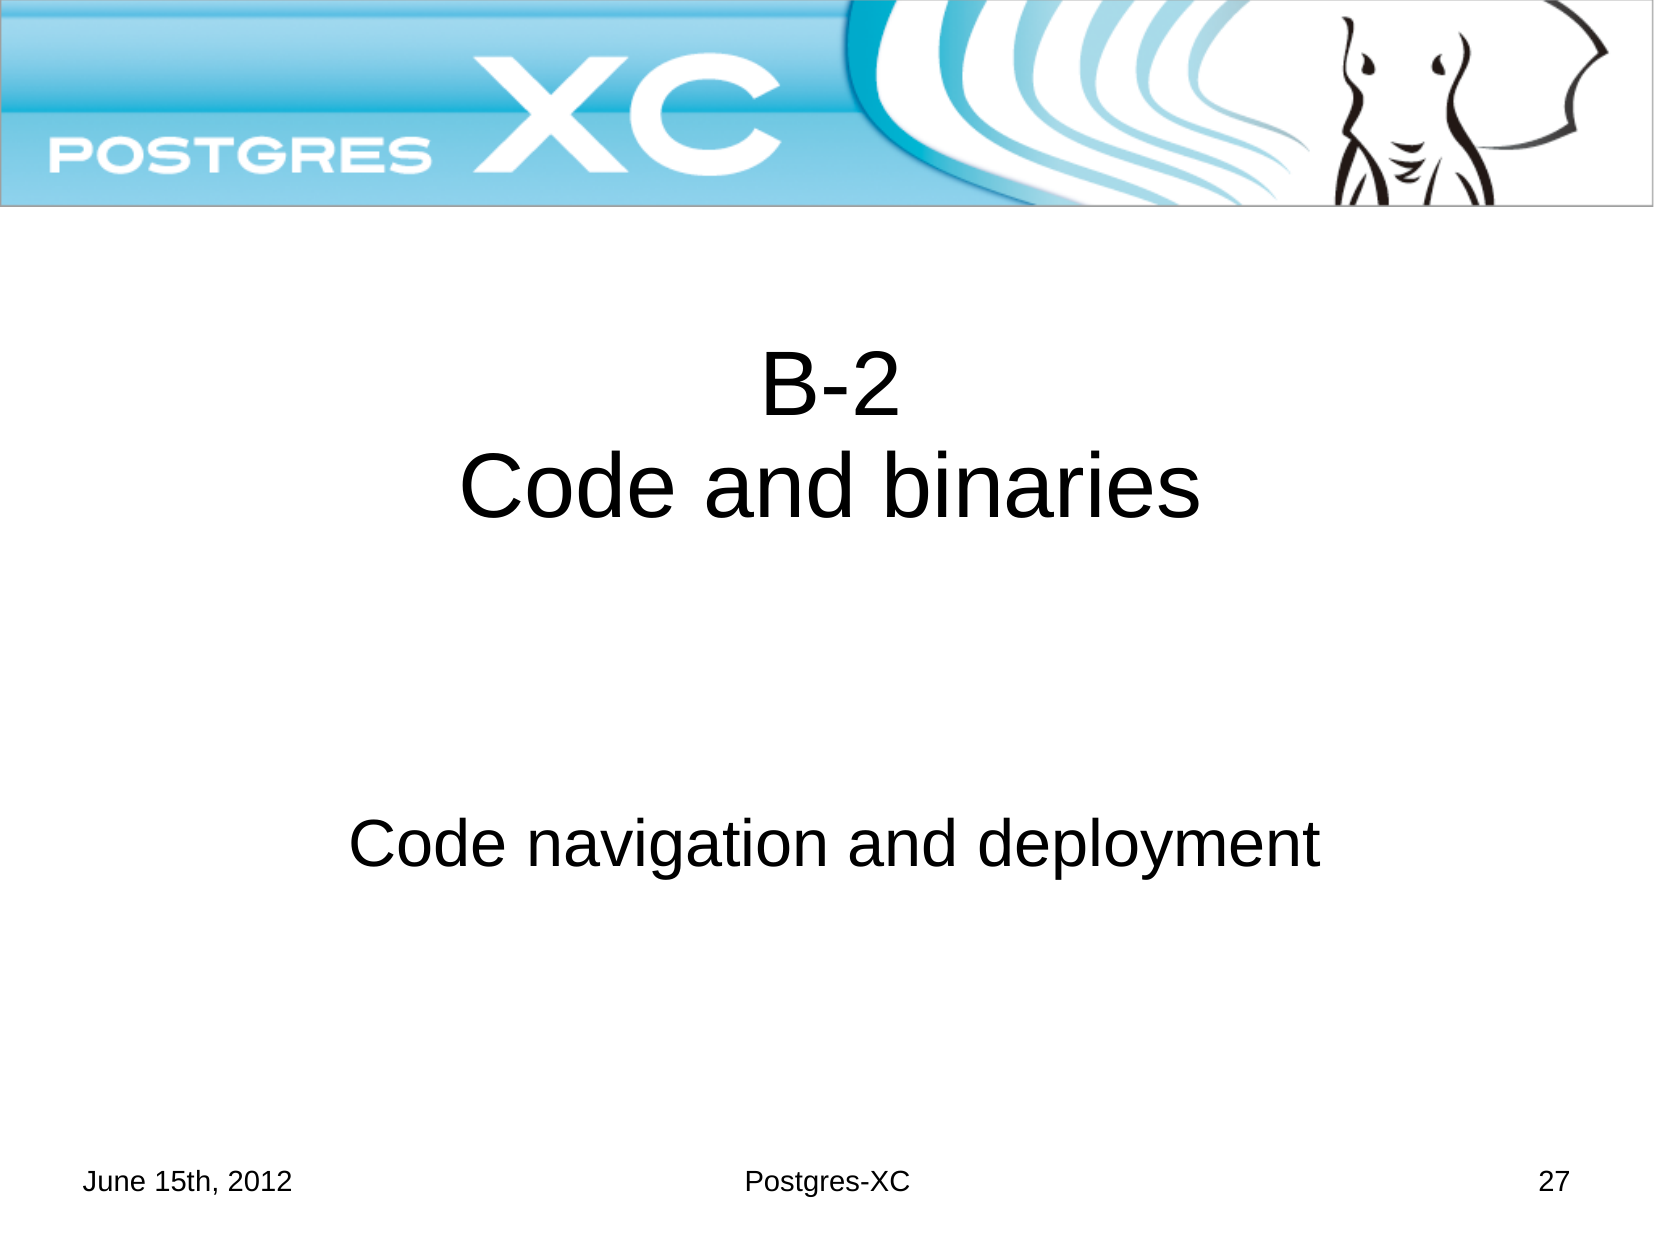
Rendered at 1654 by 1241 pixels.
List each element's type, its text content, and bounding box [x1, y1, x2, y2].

subtitle Code navigation and deployment [91, 585, 1580, 1101]
picture [0, 0, 1654, 207]
title B-2 Code and binaries [86, 331, 1576, 539]
